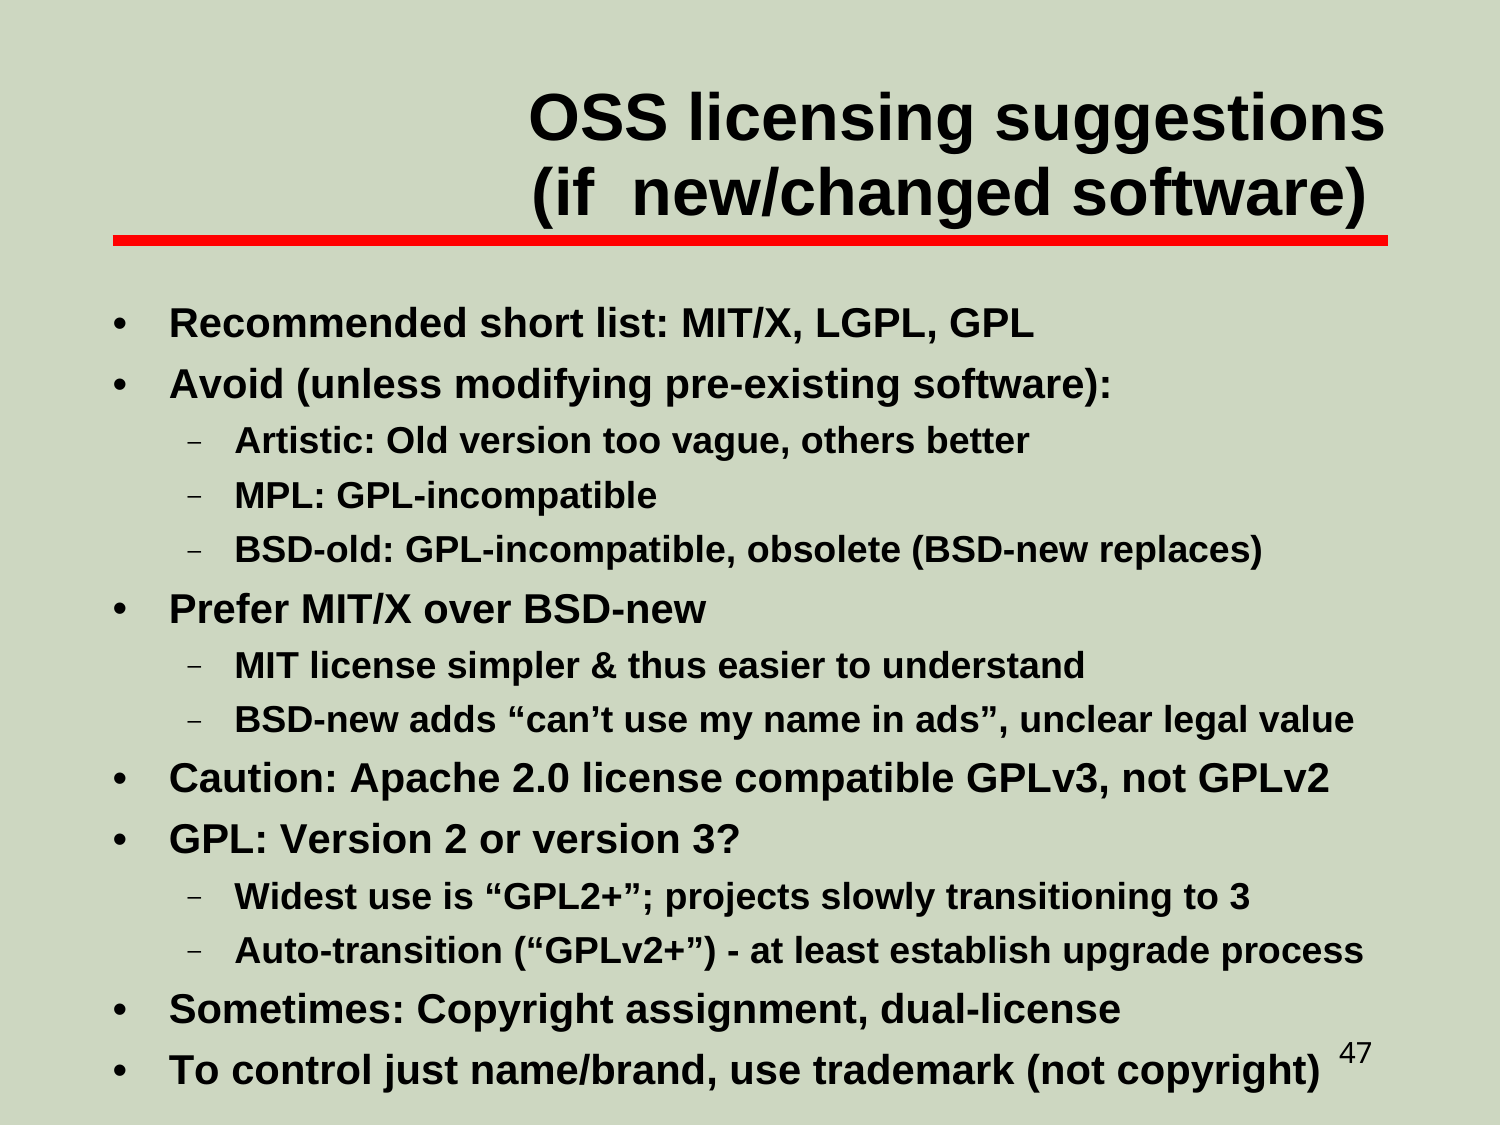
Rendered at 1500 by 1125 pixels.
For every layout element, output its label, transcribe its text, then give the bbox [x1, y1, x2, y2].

title OSS licensing suggestions (if new/changed software) [337, 79, 1388, 230]
list Recommended short list: MIT/X, LGPL, GPL Avoid (unless modifying pre-existing software): Artistic: Old version too vague, others better MPL: GPL-incompatible BSD-old: GPL-incompatible, obsolete (BSD-new replaces) Prefer MIT/X over BSD-new MIT license simpler & thus easier to understand BSD-new adds “can’t use my name in ads”, unclear legal value Caution: Apache 2.0 license compatible GPLv3, not GPLv2 GPL: Version 2 or version 3? Widest use is “GPL2+”; projects slowly transitioning to 3 Auto-transition (“GPLv2+”) - at least establish upgrade process Sometimes: Copyright assignment, dual-license To control just name/brand, use trademark (not copyright) [112, 299, 1388, 1110]
